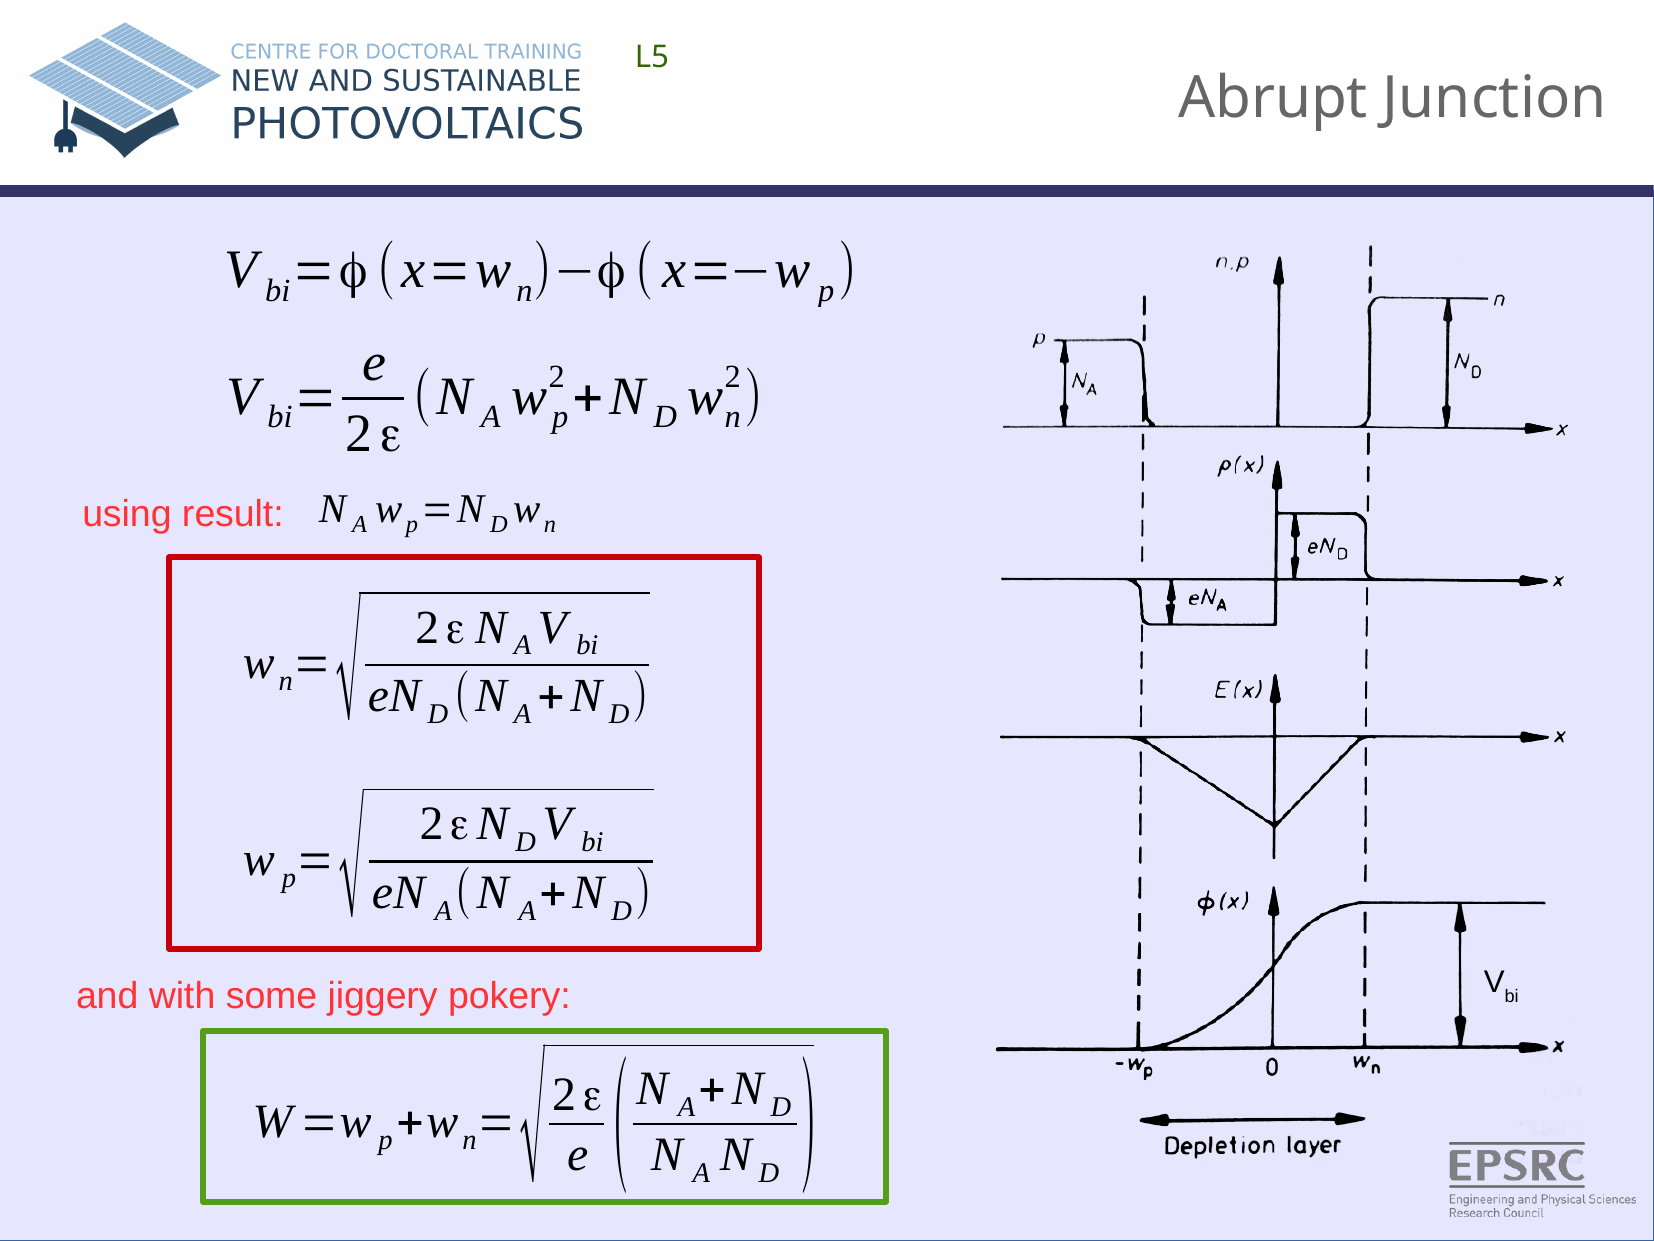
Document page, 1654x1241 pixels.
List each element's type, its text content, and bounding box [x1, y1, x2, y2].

chart [213, 332, 776, 463]
text_box using result: [67, 485, 310, 543]
text_box [0, 197, 1654, 1241]
chart [231, 785, 667, 927]
chart [230, 589, 663, 730]
picture [973, 223, 1636, 1217]
text_box Abrupt Junction [770, 51, 1622, 142]
text_box and with some jiggery pokery: [61, 966, 586, 1024]
chart [306, 486, 566, 539]
chart [240, 1041, 829, 1197]
text_box Vbi [1469, 956, 1534, 1018]
text_box L5 [620, 29, 880, 80]
picture [19, 17, 591, 166]
chart [211, 236, 869, 307]
